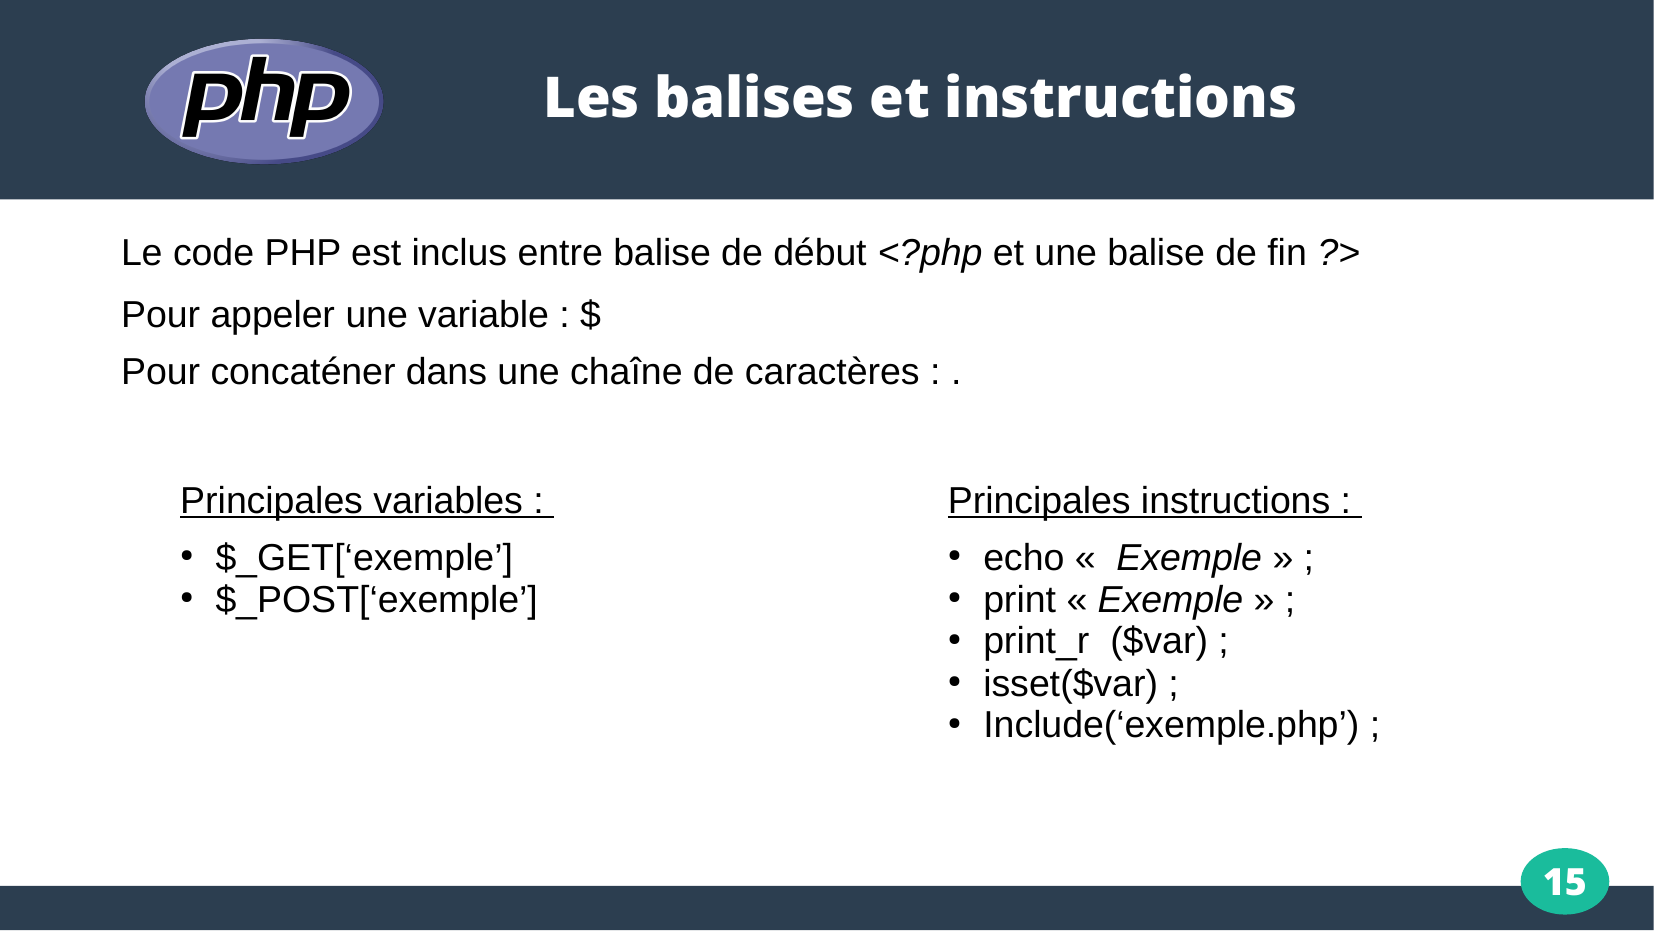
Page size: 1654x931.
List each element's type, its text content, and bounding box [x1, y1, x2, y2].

text_box Le code PHP est inclus entre balise de début <?php et une balise de fin ?> [106, 224, 1560, 284]
text_box Principales instructions : [933, 472, 1431, 532]
text_box Principales variables : [165, 472, 664, 532]
text_box Pour appeler une variable : $ [106, 286, 993, 343]
text_box Pour concaténer dans une chaîne de caractères : . [106, 343, 1123, 445]
text_box $_GET[‘exemple’] $_POST[‘exemple’] [165, 528, 674, 721]
picture [141, 35, 387, 168]
text_box echo « Exemple » ; print « Exemple » ; print_r ($var) ; isset($var) ; Include(‘exemple.php’) ; [933, 528, 1512, 762]
title Les balises et instructions [543, 37, 1595, 155]
